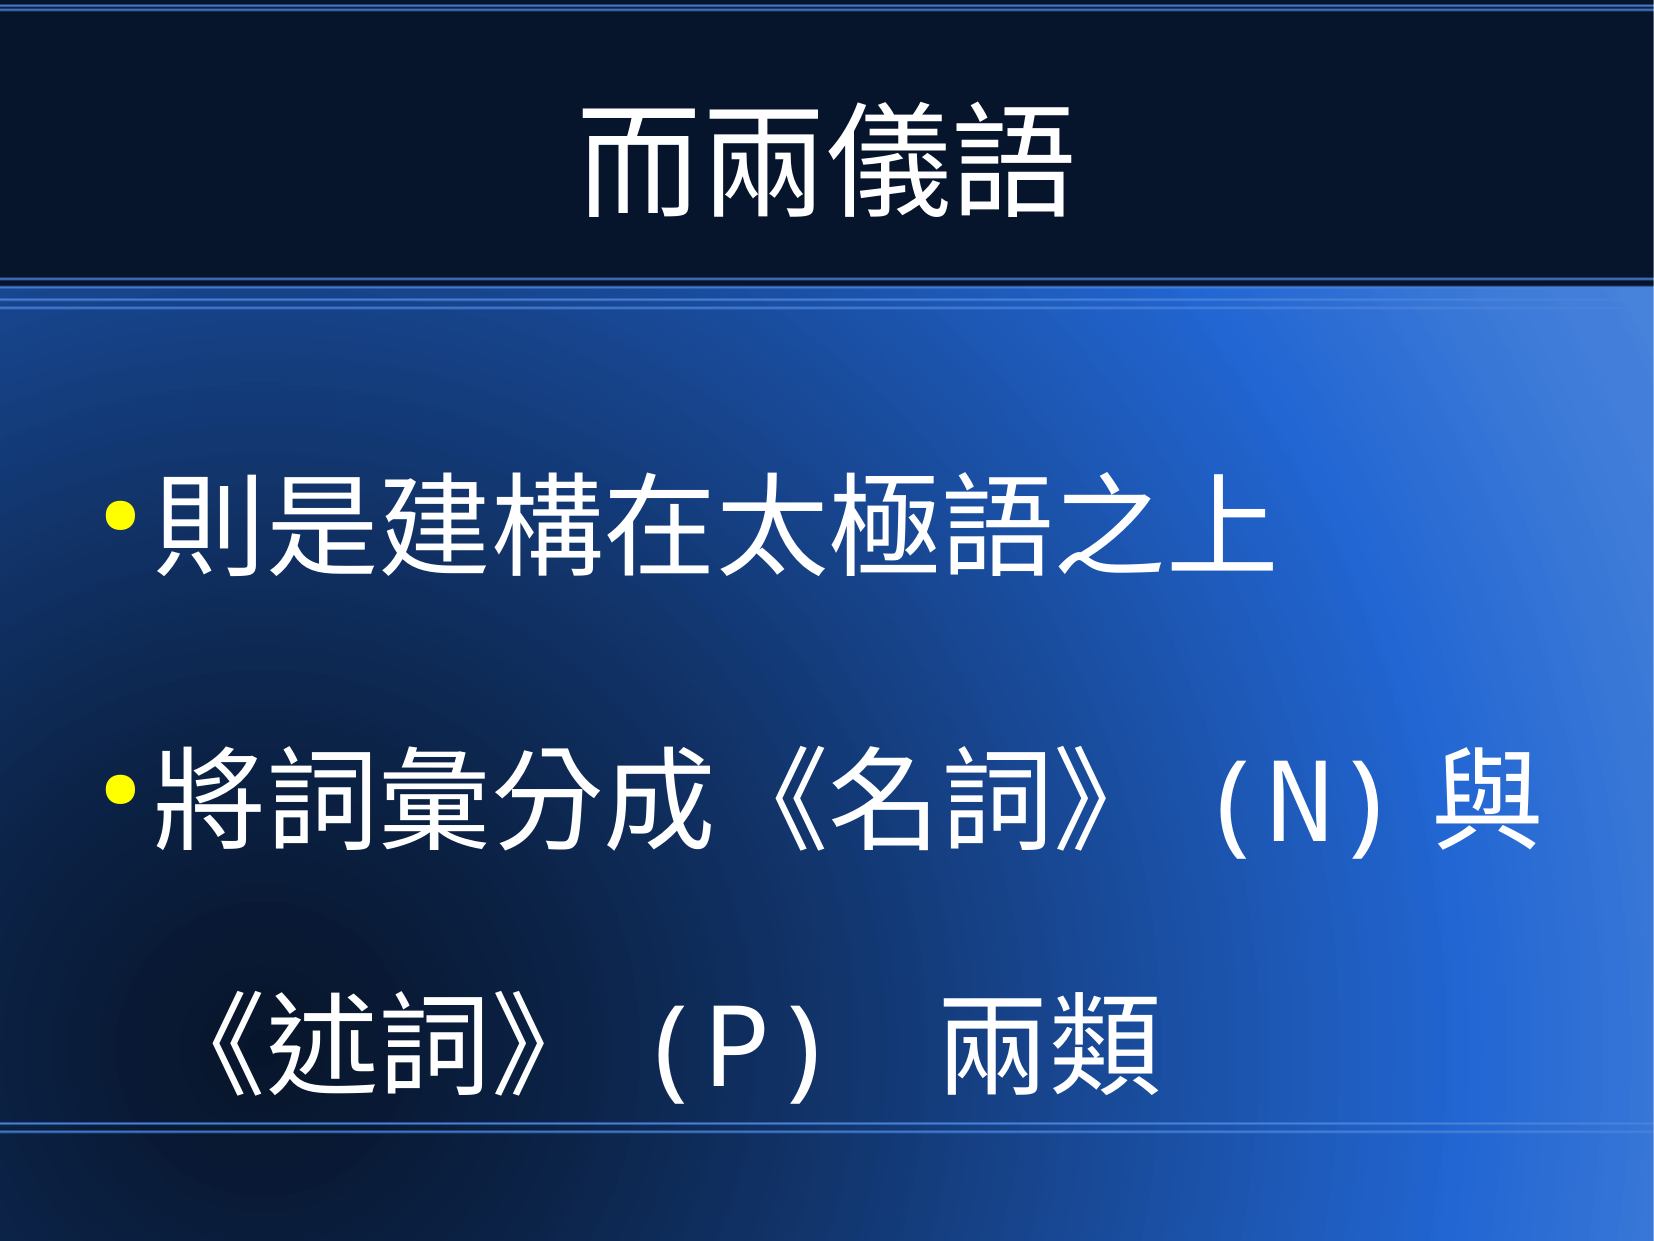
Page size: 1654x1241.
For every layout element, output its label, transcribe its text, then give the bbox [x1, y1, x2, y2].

list 則是建構在太極語之上 將詞彙分成《名詞》(N)與《述詞》(P) 兩類 [82, 355, 1571, 1241]
title 而兩儀語 [82, 49, 1571, 257]
picture [0, 0, 1654, 1241]
